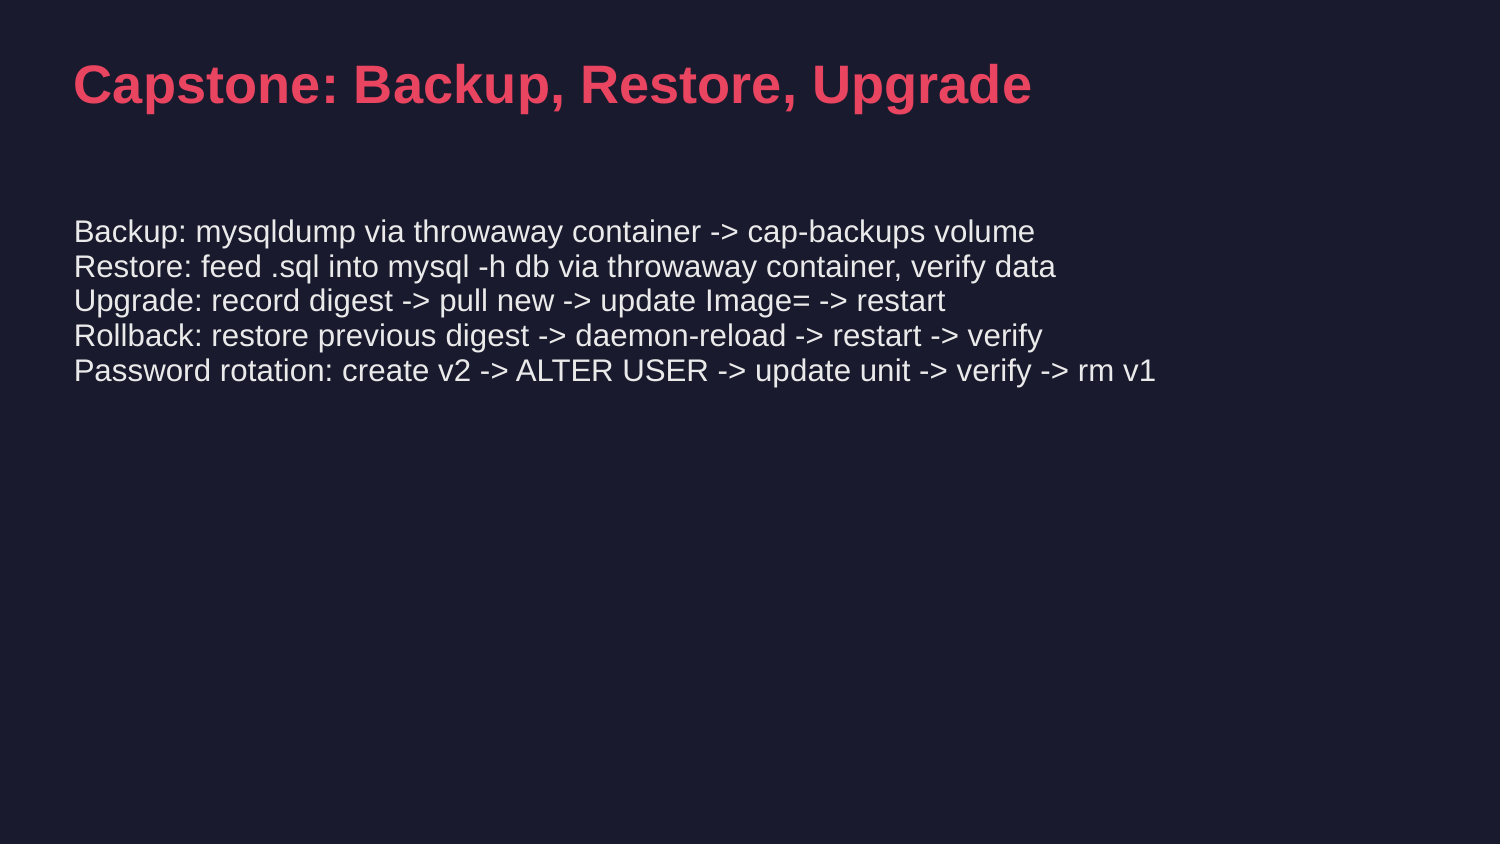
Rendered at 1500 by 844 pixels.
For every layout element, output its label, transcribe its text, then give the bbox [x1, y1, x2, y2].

title Capstone: Backup, Restore, Upgrade [59, 47, 1441, 166]
text_box Backup: mysqldump via throwaway container -> cap-backups volume Restore: feed .sql into mysql -h db via throwaway container, verify data Upgrade: record digest -> pull new -> update Image= -> restart Rollback: restore previous digest -> daemon-reload -> restart -> verify Password rotation: create v2 -> ALTER USER -> update unit -> verify -> rm v1 [59, 206, 1441, 798]
